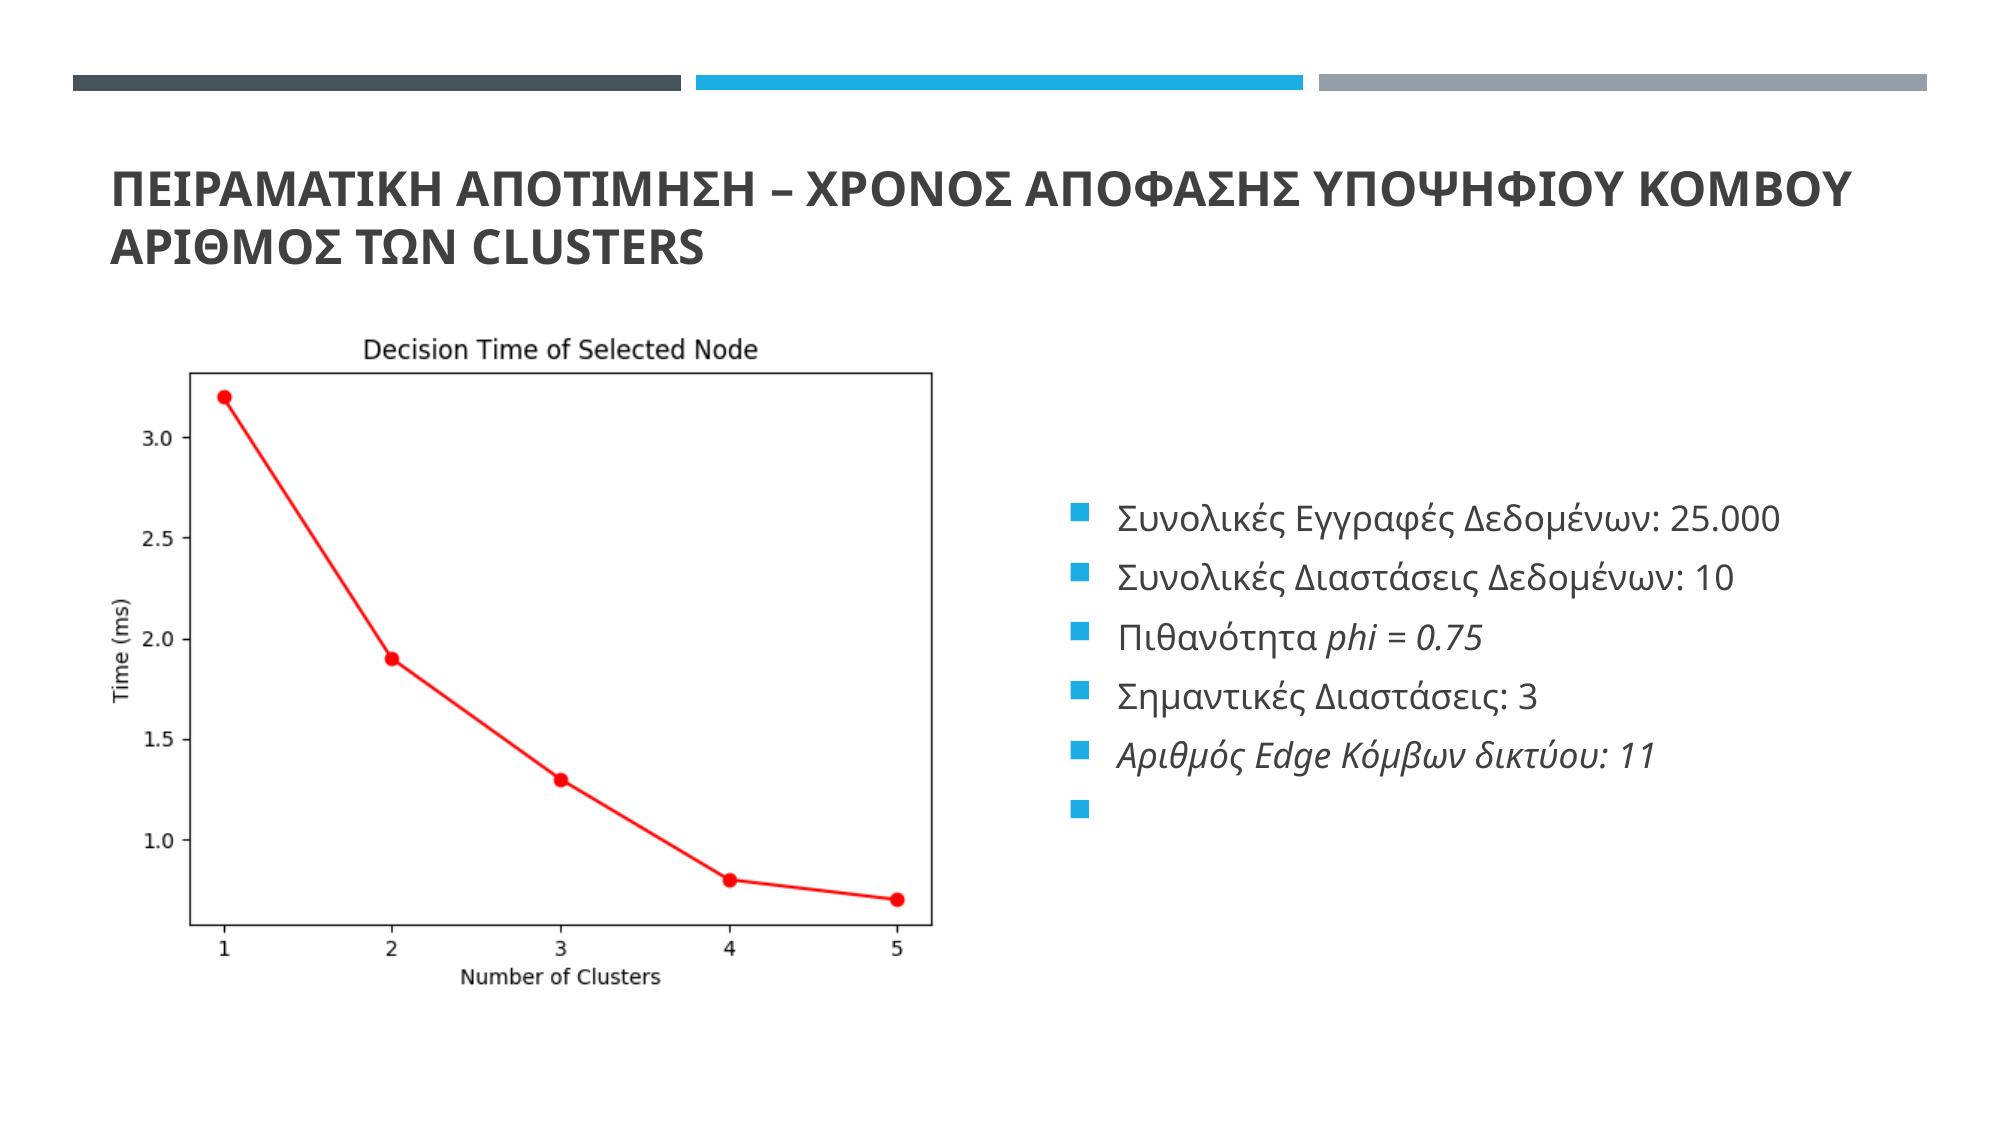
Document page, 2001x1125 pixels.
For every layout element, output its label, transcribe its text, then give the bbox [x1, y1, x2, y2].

title ΠΕΙΡΑΜΑΤΙΚΗ ΑΠΟΤΙΜΗΣΗ – Χρονοσ αποφασησ υποψηφιου κομβου Αριθμοσ των clusters [95, 119, 1905, 282]
list Συνολικές Εγγραφές Δεδομένων: 25.000 Συνολικές Διαστάσεις Δεδομένων: 10 Πιθανότητα phi = 0.75 Σημαντικές Διαστάσεις: 3 Αριθμός Edge Κόμβων δικτύου: 11 [1052, 365, 1905, 962]
picture [70, 286, 1027, 1004]
